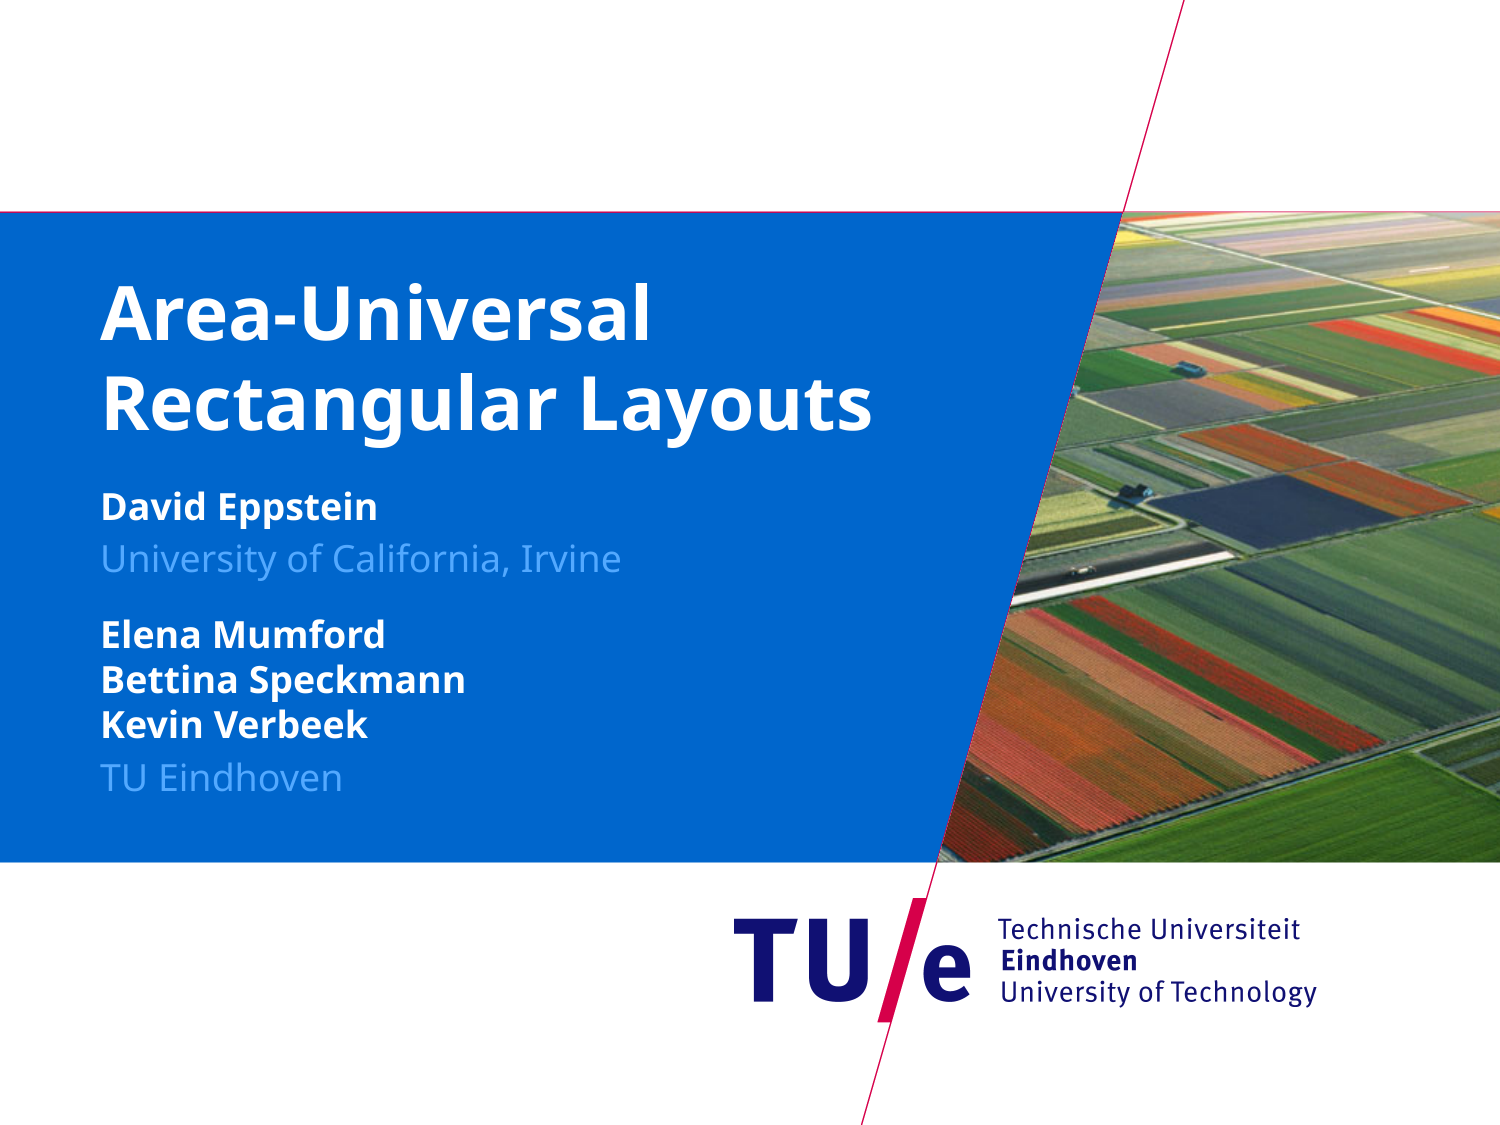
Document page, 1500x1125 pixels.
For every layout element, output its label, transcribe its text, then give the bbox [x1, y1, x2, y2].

subtitle David Eppstein University of California, Irvine Elena Mumford Bettina Speckmann Kevin Verbeek TU Eindhoven [100, 482, 904, 814]
title Area-Universal Rectangular Layouts [100, 265, 1022, 507]
picture [0, 0, 1500, 1125]
